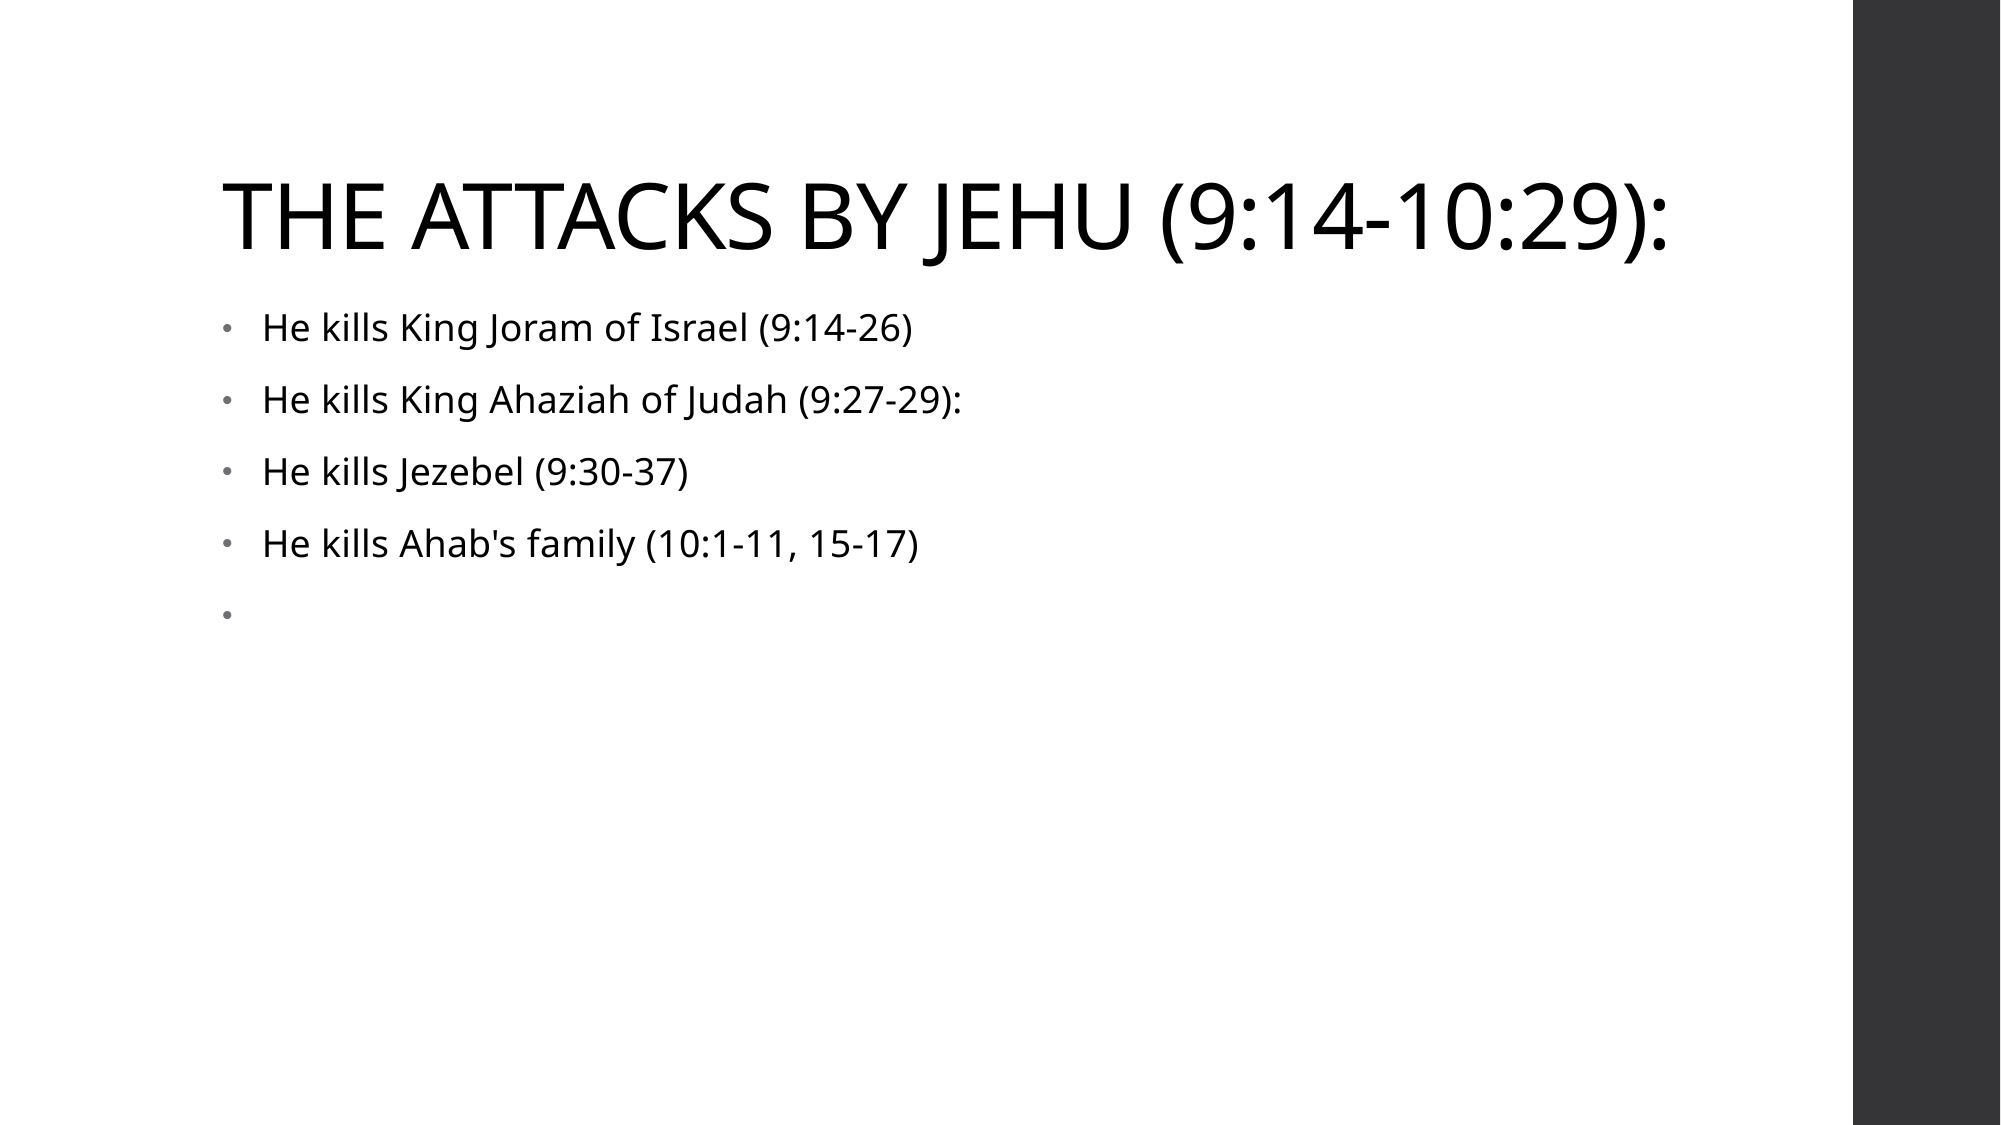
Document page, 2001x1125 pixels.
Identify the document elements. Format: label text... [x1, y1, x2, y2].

title THE ATTACKS BY JEHU (9:14-10:29): [206, 60, 1797, 278]
list He kills King Joram of Israel (9:14-26) He kills King Ahaziah of Judah (9:27-29): He kills Jezebel (9:30-37) He kills Ahab's family (10:1-11, 15-17) [206, 299, 1617, 1014]
